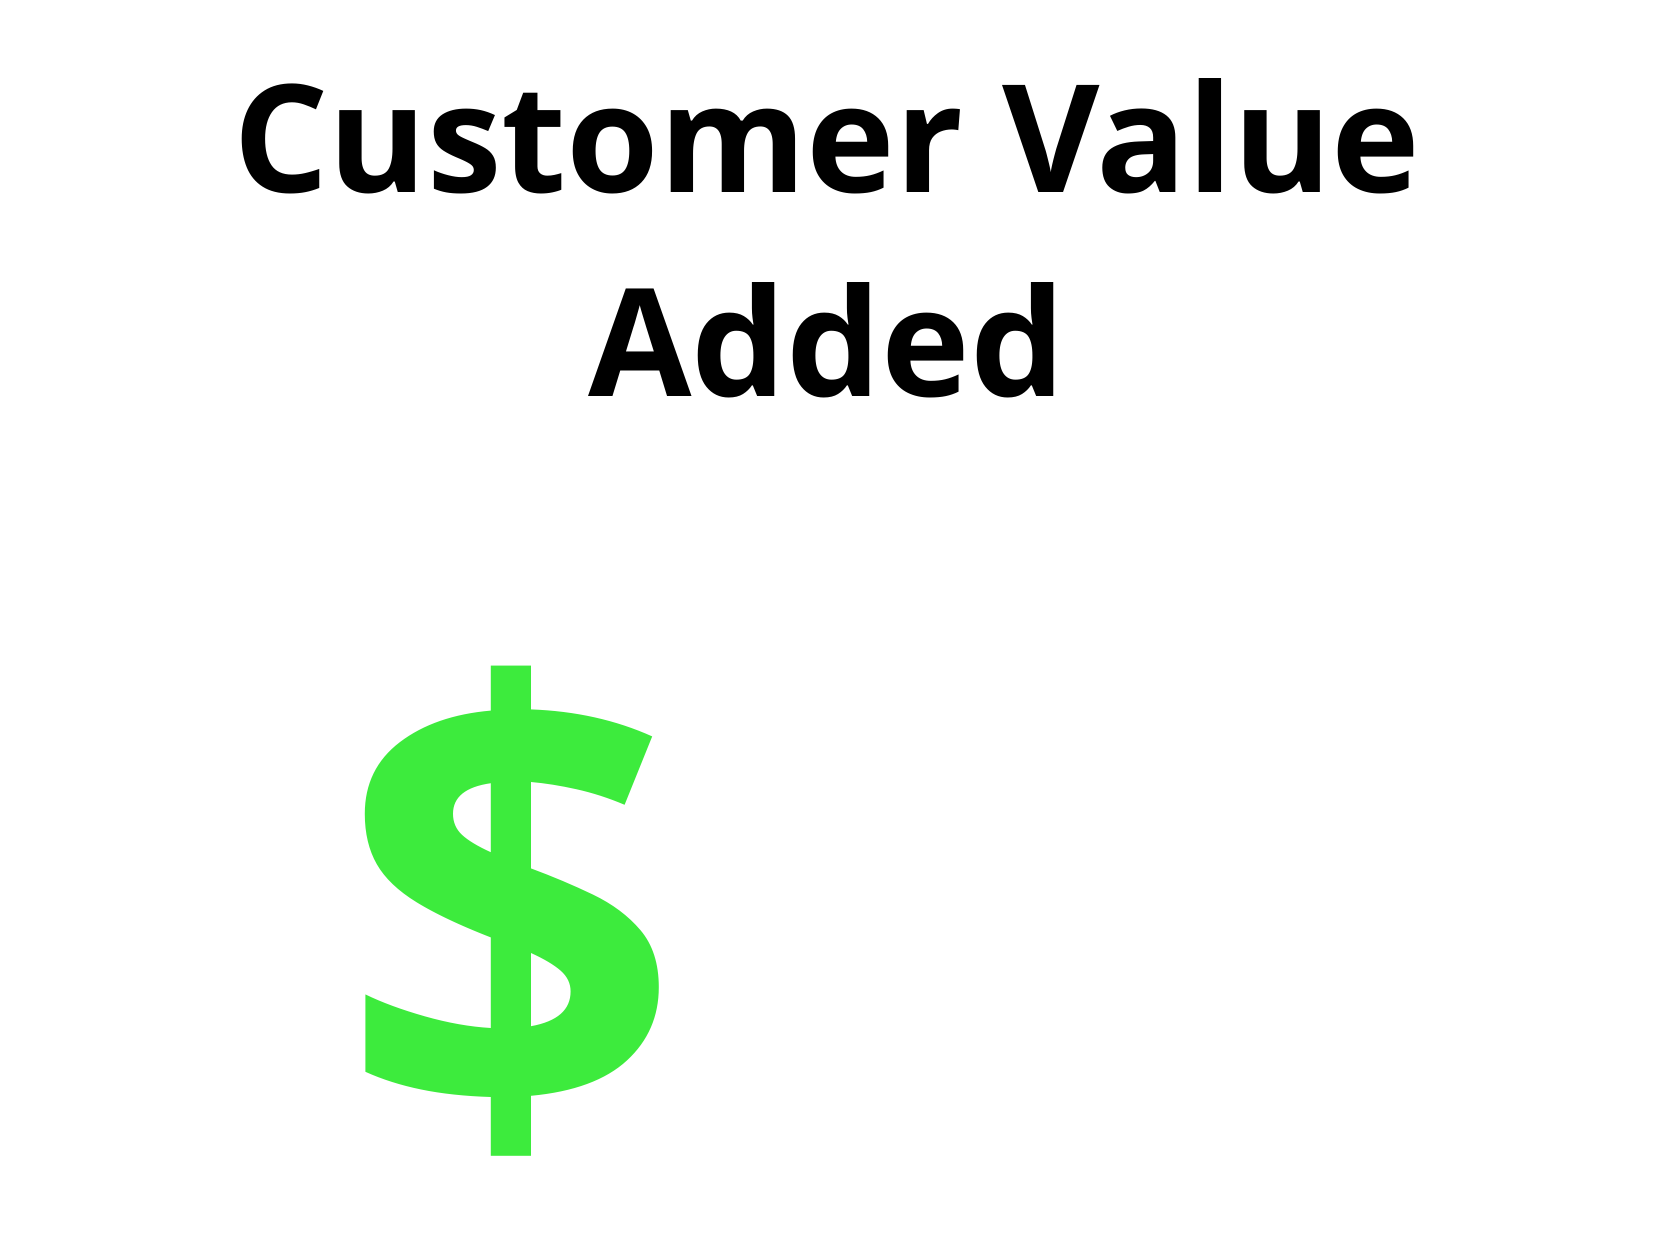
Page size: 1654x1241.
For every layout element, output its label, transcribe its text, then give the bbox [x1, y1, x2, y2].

text_box $ [324, 472, 688, 1201]
title Customer Value Added [59, 59, 1595, 414]
